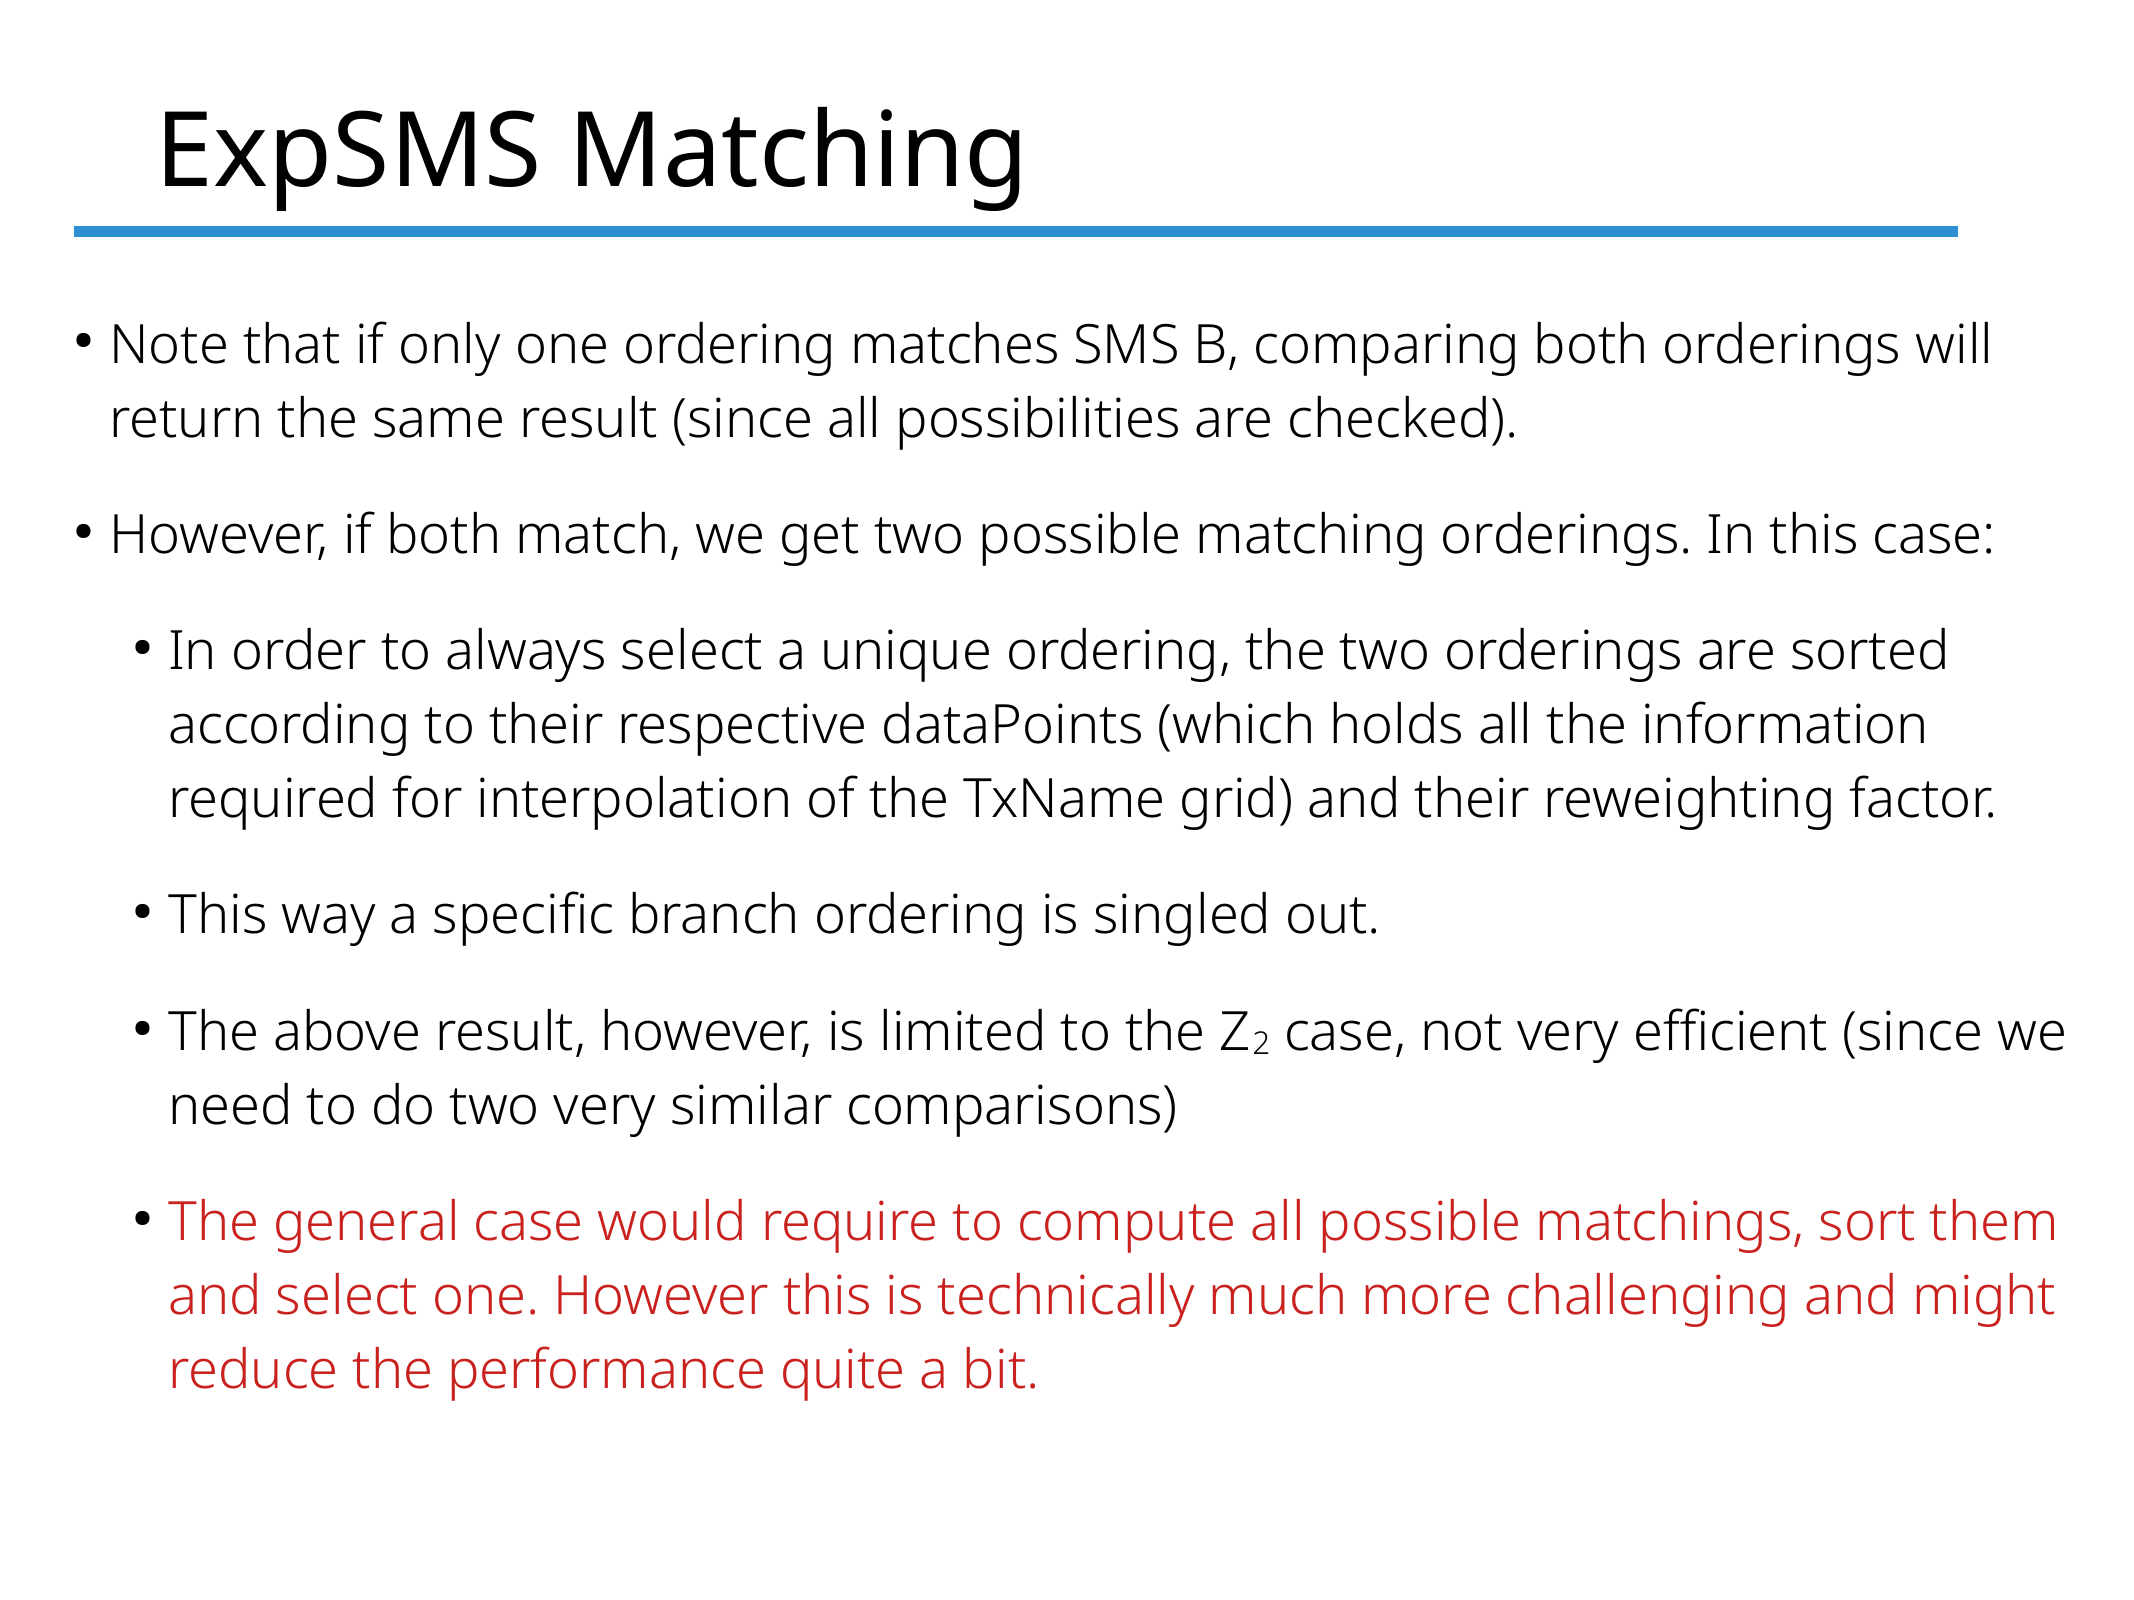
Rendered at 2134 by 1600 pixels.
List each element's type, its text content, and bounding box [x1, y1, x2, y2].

text_box ExpSMS Matching [132, 58, 1054, 232]
text_box Note that if only one ordering matches SMS B, comparing both orderings will return the same result (since all possibilities are checked). However, if both match, we get two possible matching orderings. In this case: In order to always select a unique ordering, the two orderings are sorted according to their respective dataPoints (which holds all the information required for interpolation of the TxName grid) and their reweighting factor. This way a specific branch ordering is singled out. The above result, however, is limited to the Z2 case, not very efficient (since we need to do two very similar comparisons) The general case would require to compute all possible matchings, sort them and select one. However this is technically much more challenging and might reduce the performance quite a bit. [59, 297, 2098, 1407]
